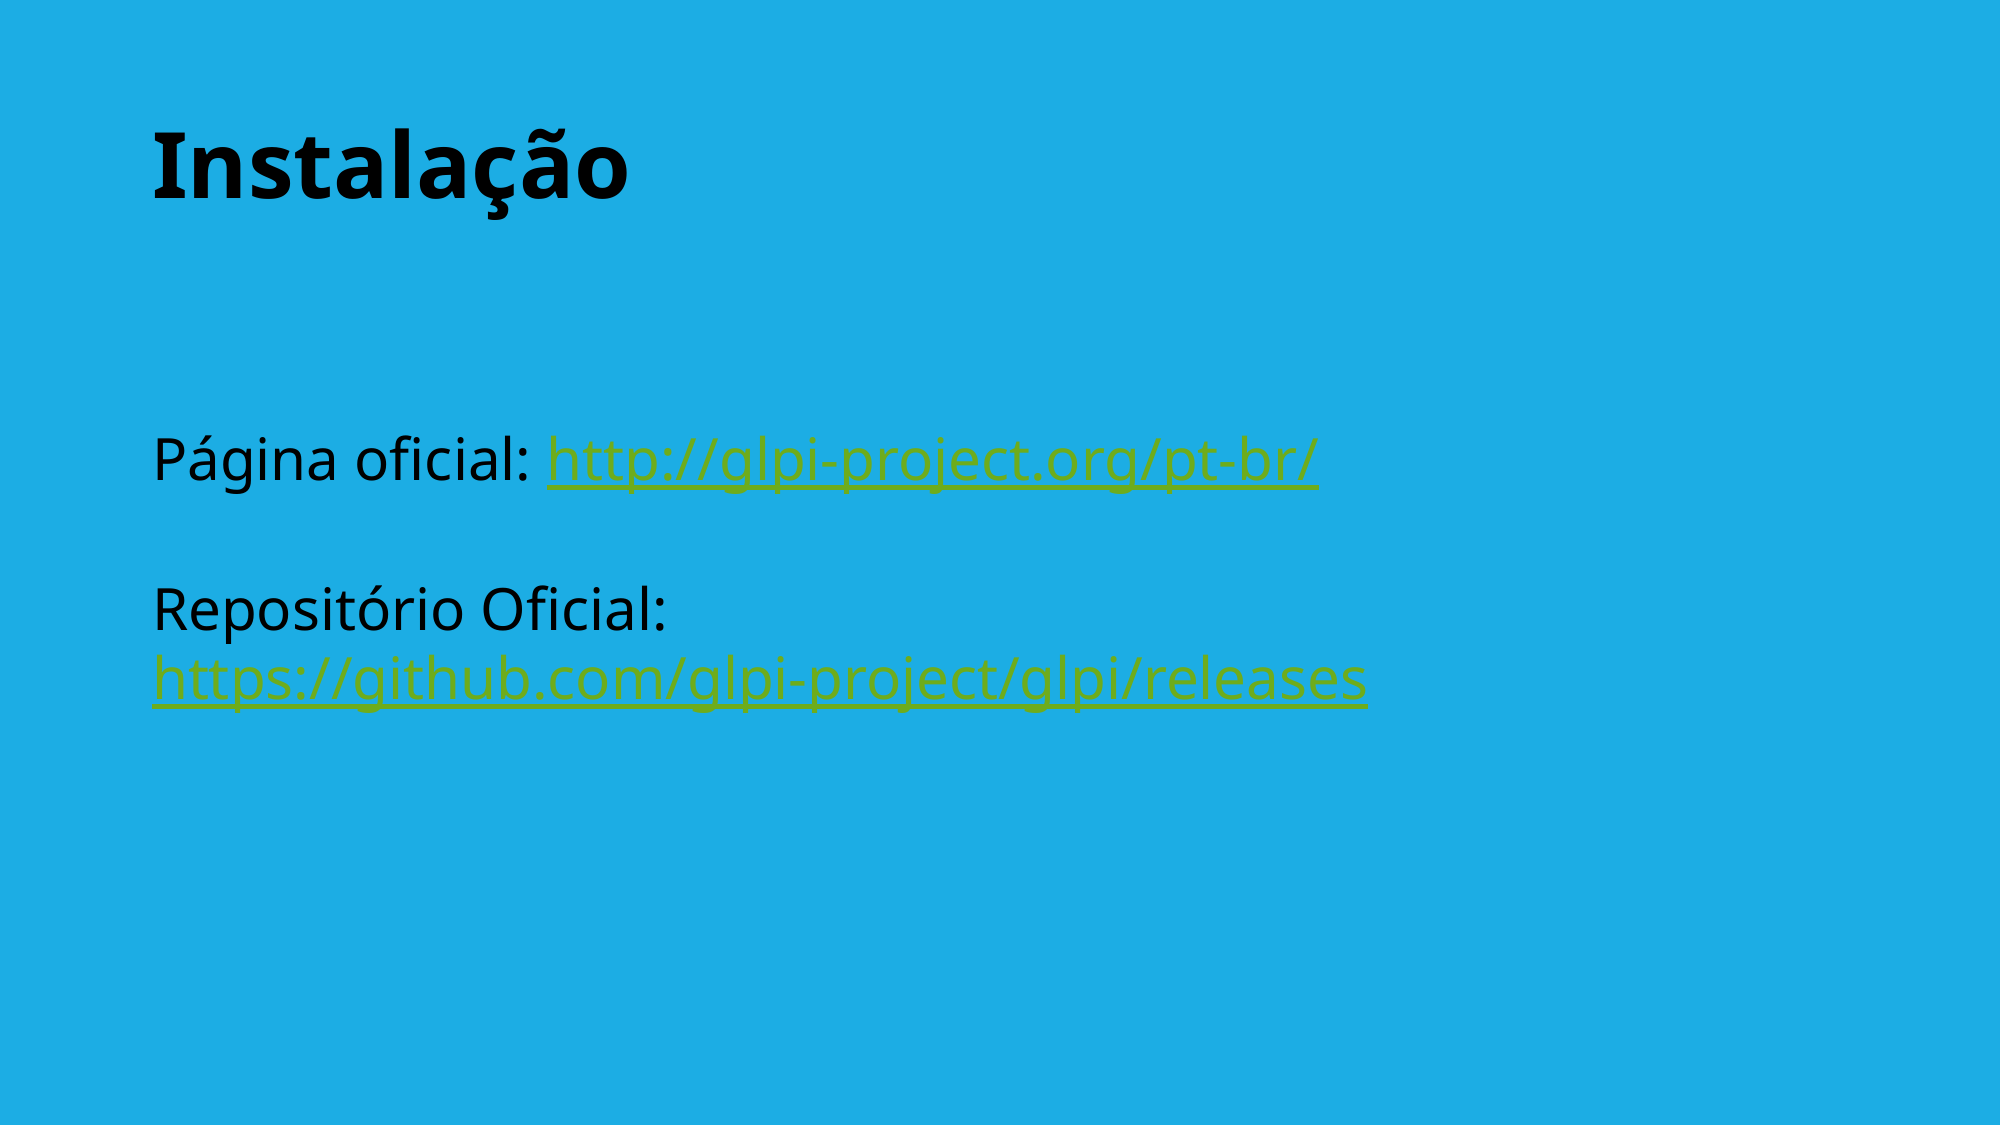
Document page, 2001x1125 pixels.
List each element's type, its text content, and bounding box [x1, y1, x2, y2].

text_box Instalação [137, 60, 1862, 277]
text_box Página oficial: http://glpi-project.org/pt-br/ Repositório Oficial: https://github.com/glpi-project/glpi/releases [137, 415, 1862, 728]
